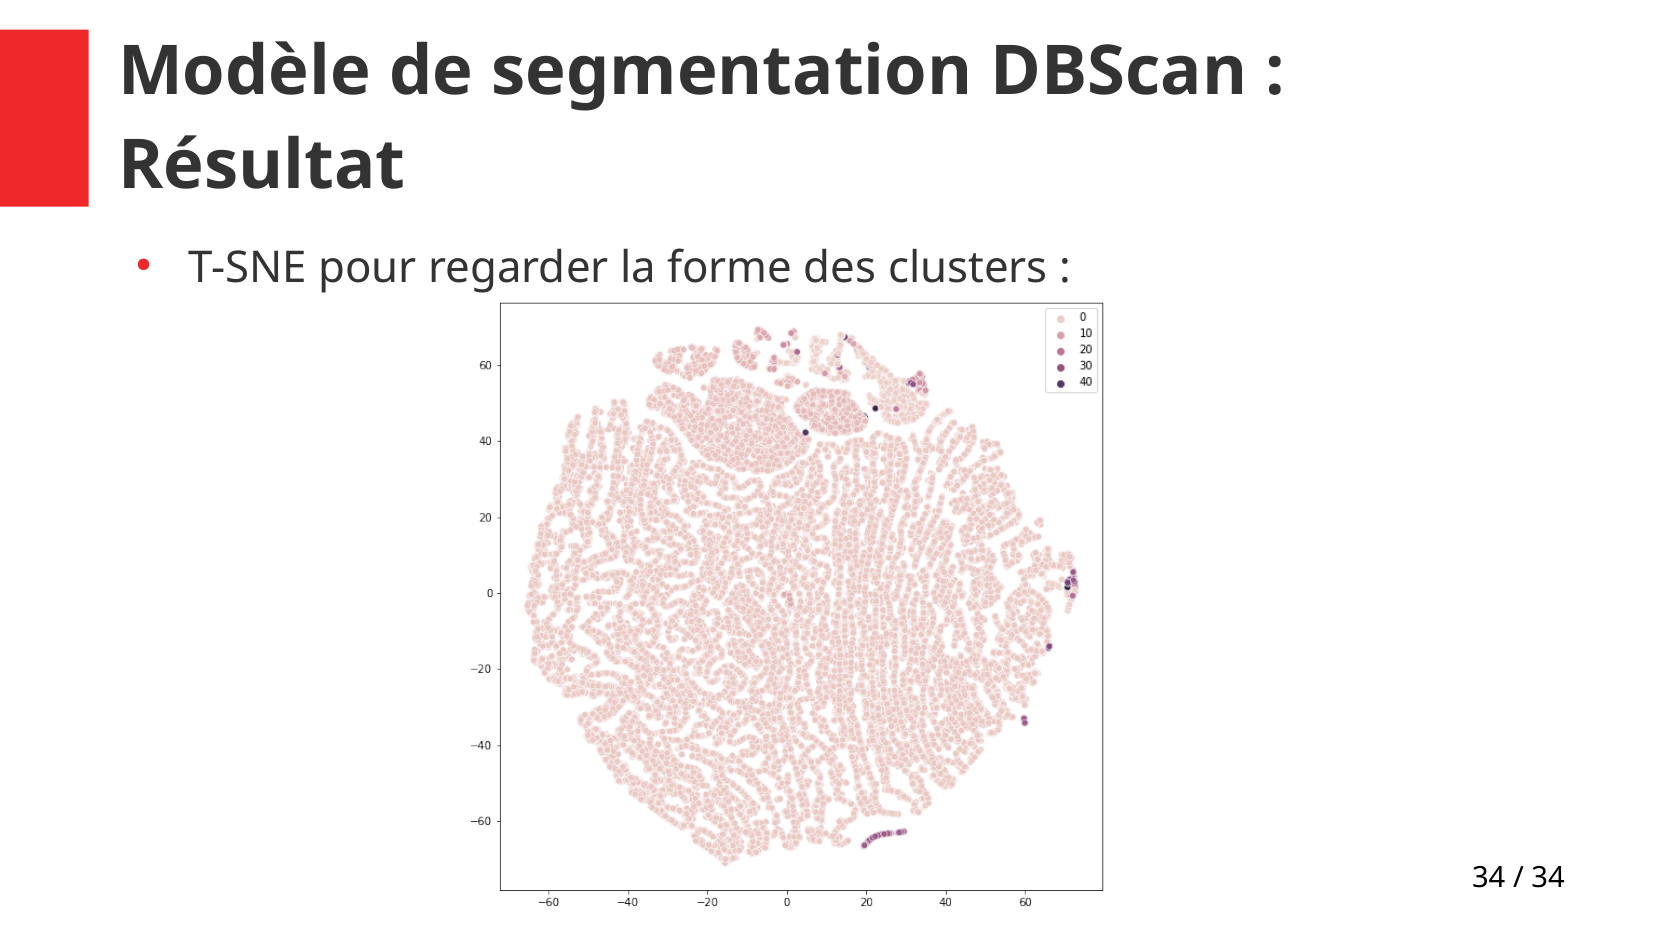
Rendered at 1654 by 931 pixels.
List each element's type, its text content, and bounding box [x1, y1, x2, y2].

list T-SNE pour regarder la forme des clusters : [118, 236, 1536, 857]
title Modèle de segmentation DBScan : Résultat [118, 20, 1571, 209]
picture [462, 295, 1110, 916]
